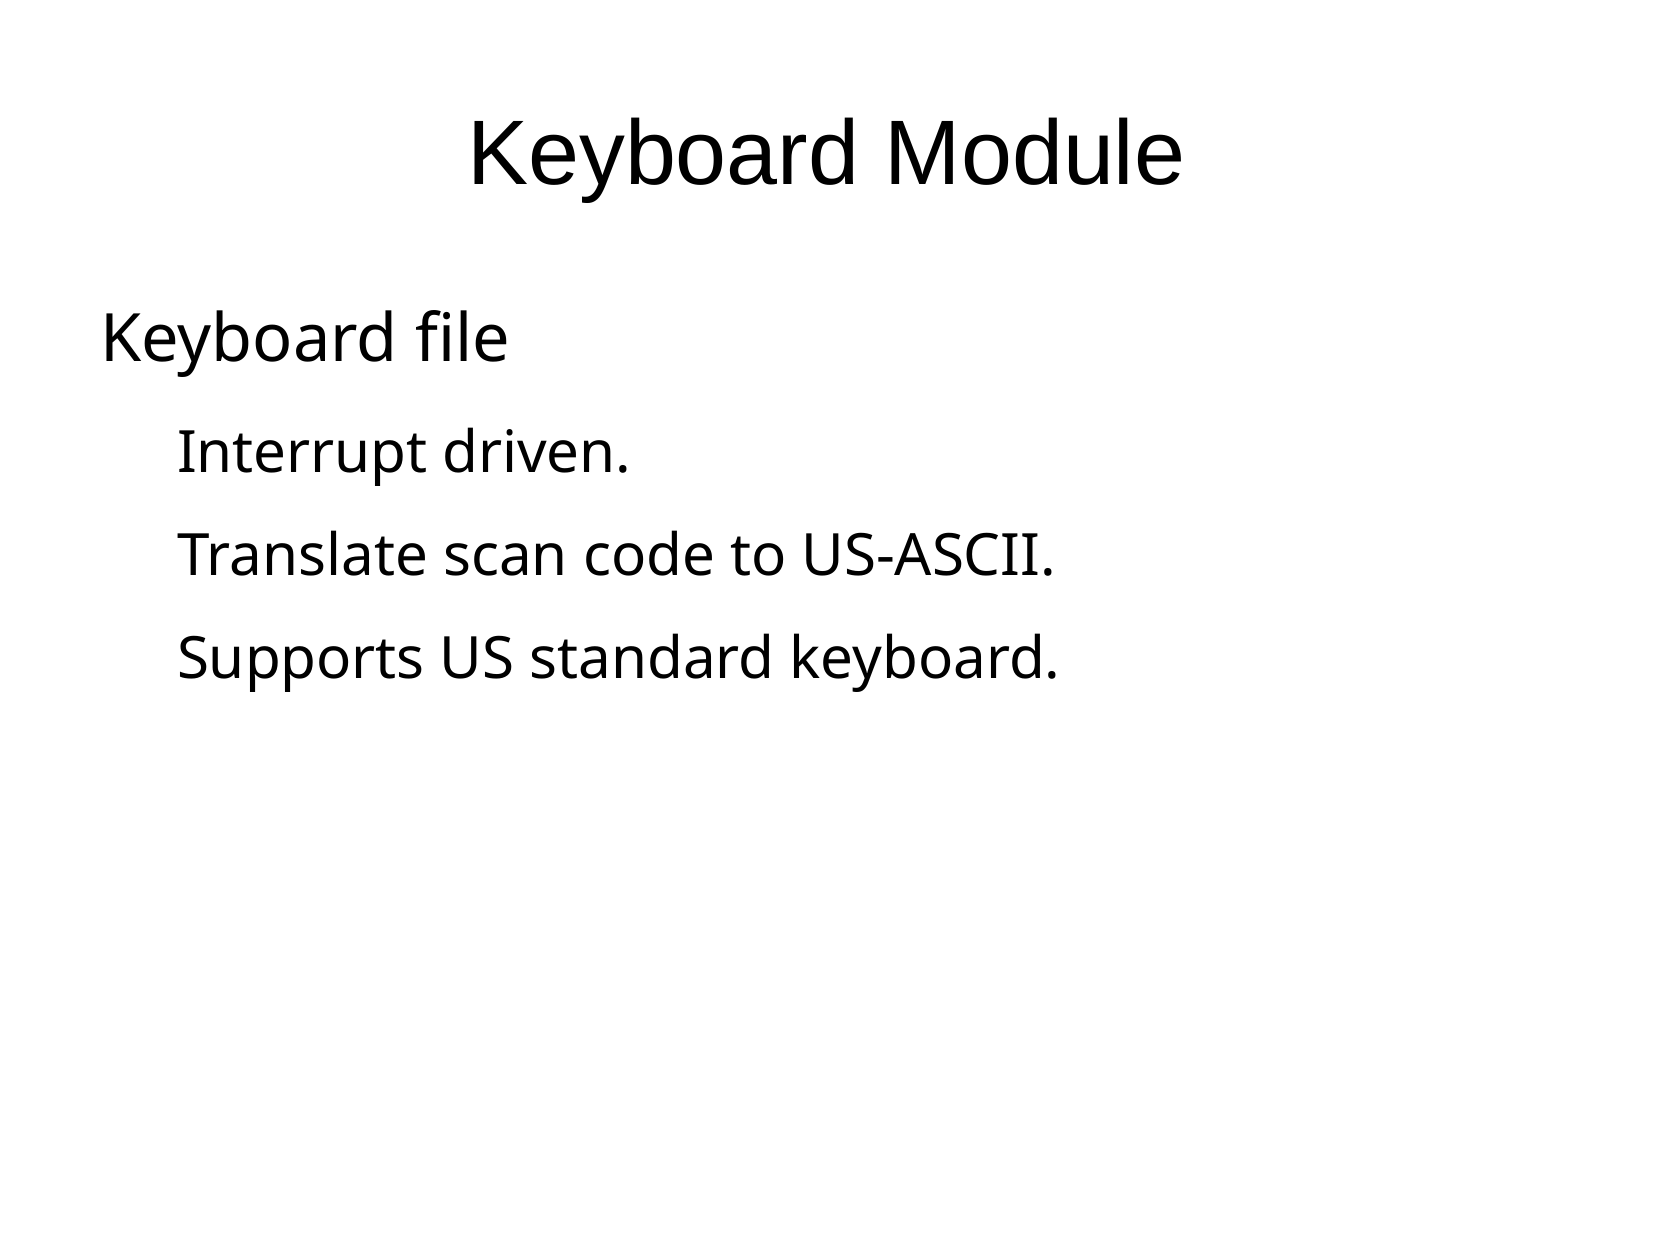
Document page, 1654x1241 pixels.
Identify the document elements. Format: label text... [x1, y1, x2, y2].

list Keyboard file Interrupt driven. Translate scan code to US-ASCII. Supports US standard keyboard. [82, 290, 1571, 1094]
title Keyboard Module [82, 56, 1571, 250]
